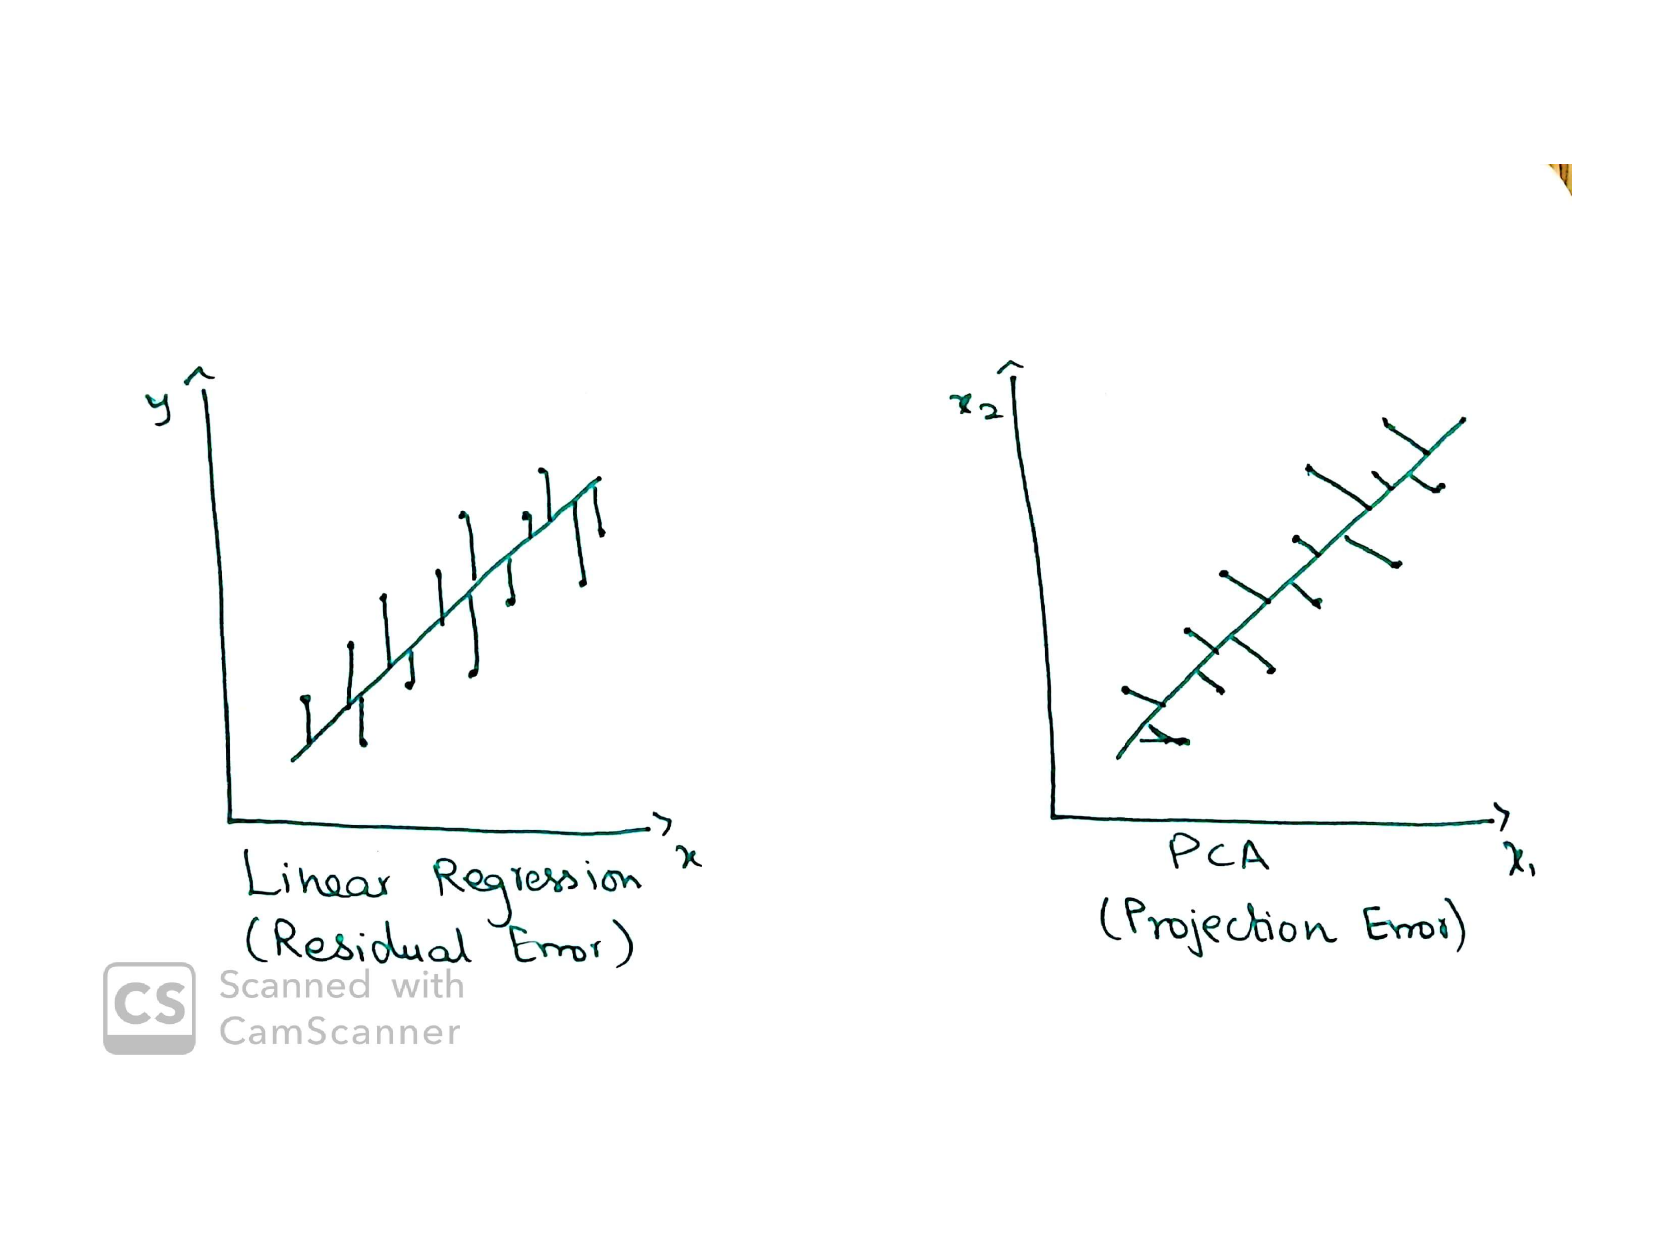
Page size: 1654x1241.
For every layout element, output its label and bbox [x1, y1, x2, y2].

picture [93, 164, 1572, 1066]
